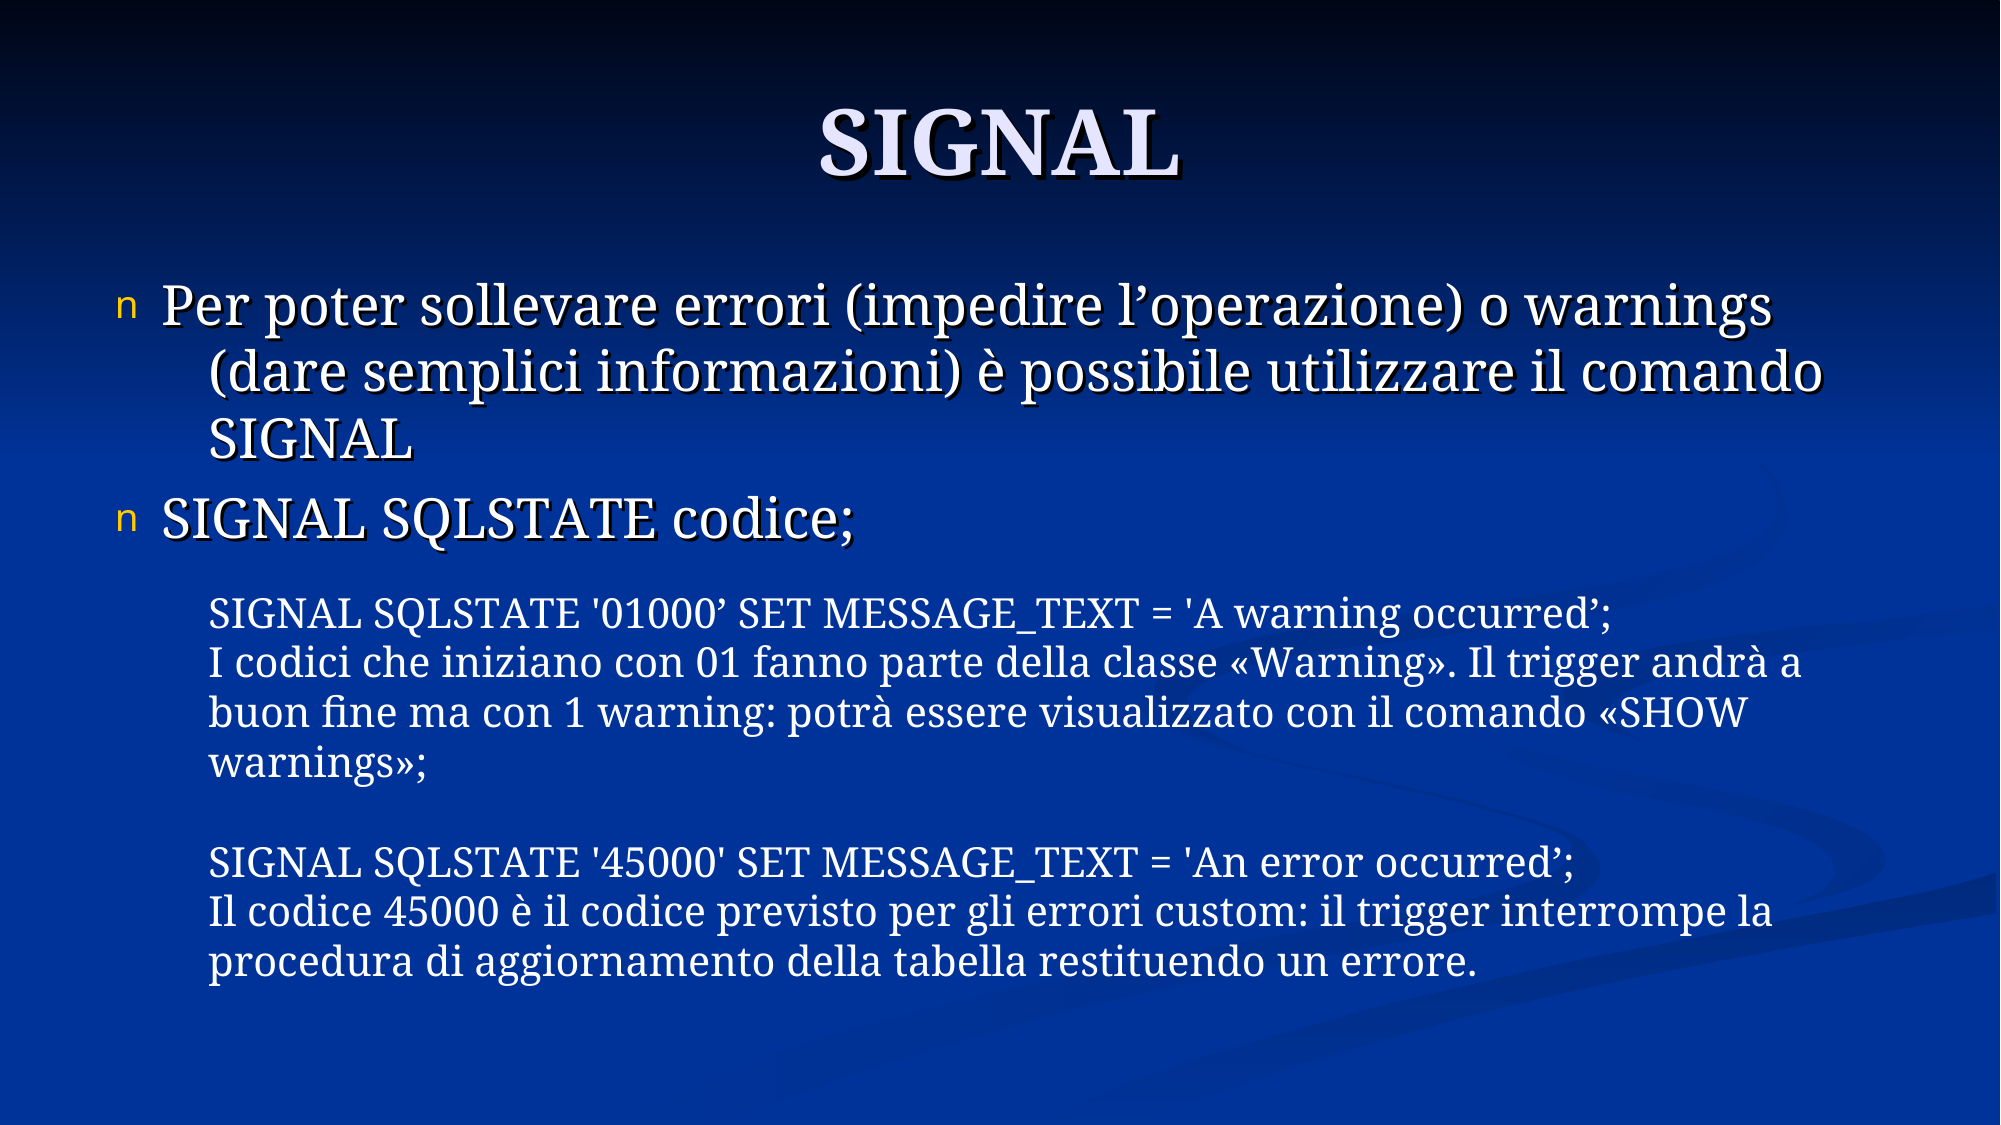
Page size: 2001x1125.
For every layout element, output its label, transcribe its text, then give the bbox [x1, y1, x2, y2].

list Per poter sollevare errori (impedire l’operazione) o warnings (dare semplici informazioni) è possibile utilizzare il comando SIGNAL SIGNAL SQLSTATE codice; SIGNAL SQLSTATE '01000’ SET MESSAGE_TEXT = 'A warning occurred’; I codici che iniziano con 01 fanno parte della classe «Warning». Il trigger andrà a buon fine ma con 1 warning: potrà essere visualizzato con il comando «SHOW warnings»; SIGNAL SQLSTATE '45000' SET MESSAGE_TEXT = 'An error occurred’; Il codice 45000 è il codice previsto per gli errori custom: il trigger interrompe la procedura di aggiornamento della tabella restituendo un errore. [99, 262, 1900, 1005]
title SIGNAL [99, 45, 1900, 233]
